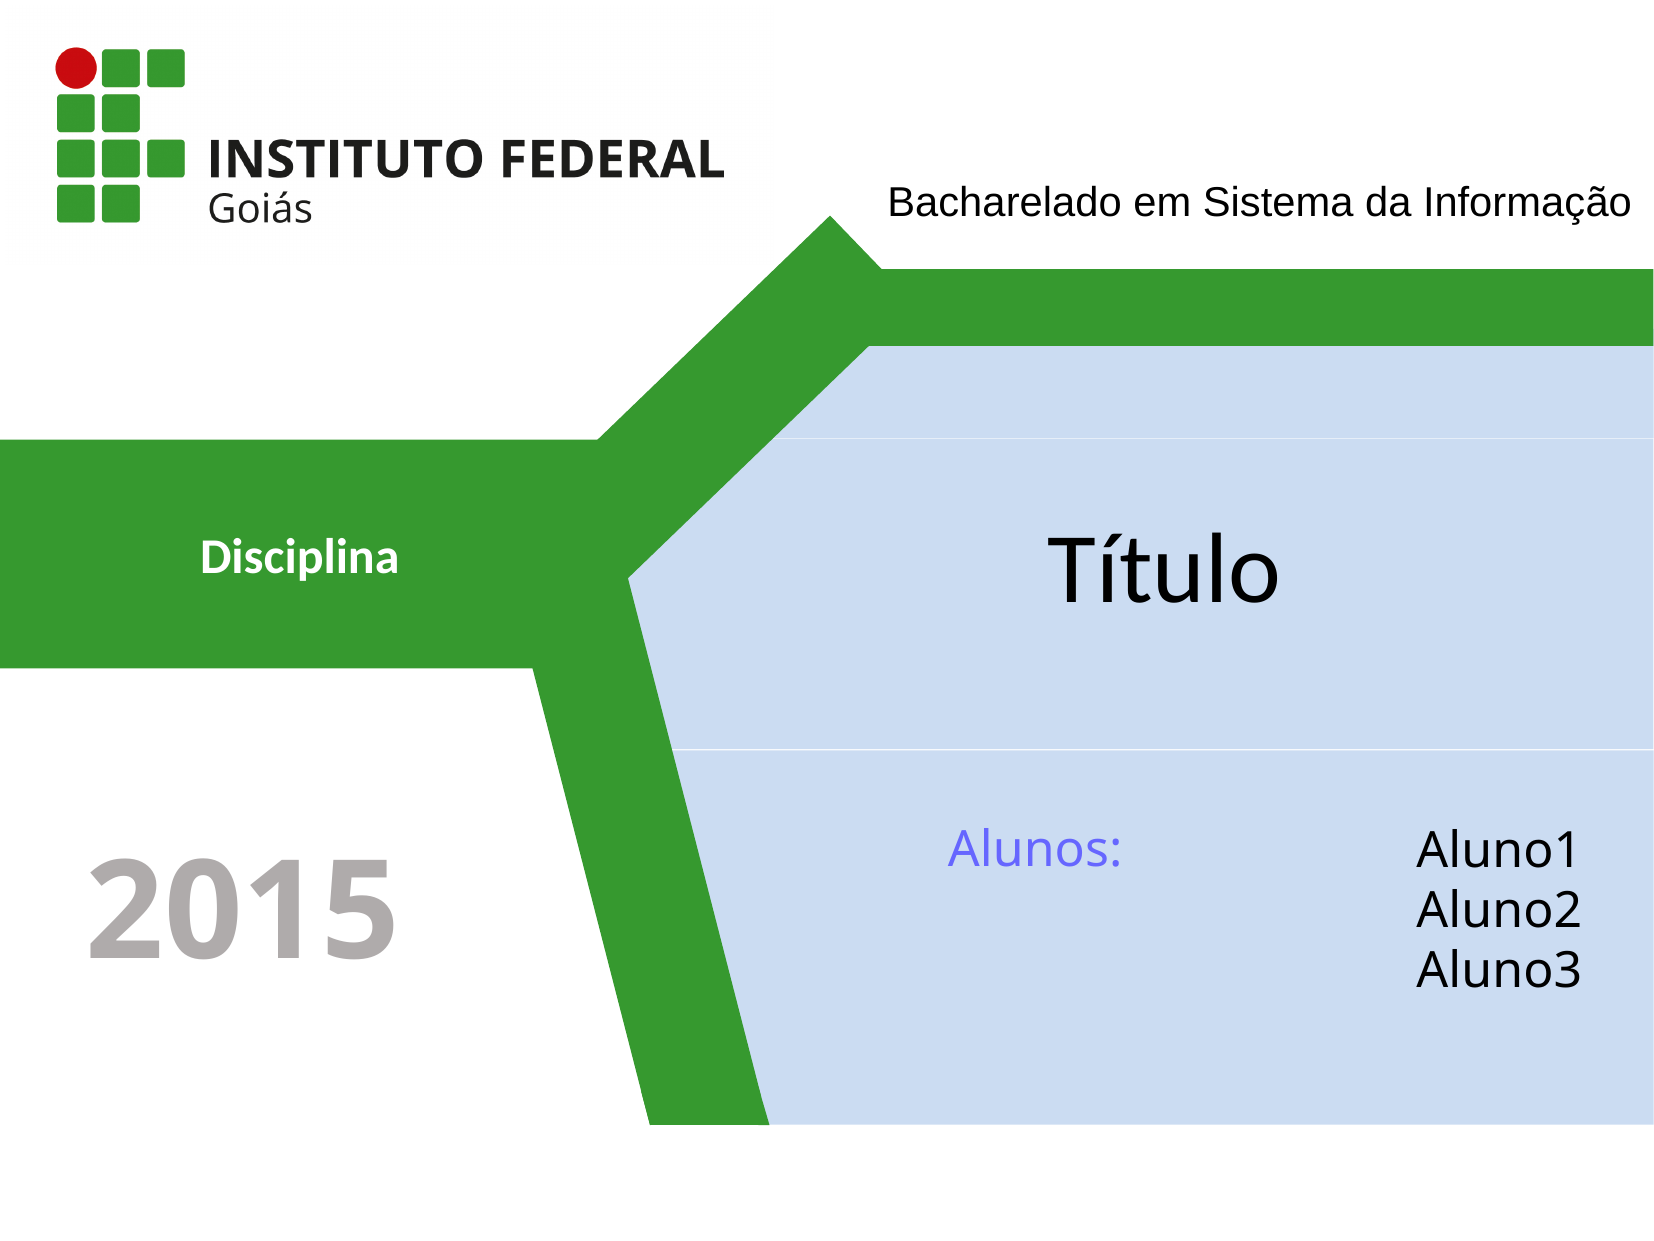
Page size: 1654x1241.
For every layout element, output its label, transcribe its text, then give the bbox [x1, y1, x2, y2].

text_box Alunos: [933, 809, 1148, 884]
picture [5, 5, 774, 265]
text_box 2015 [70, 813, 483, 993]
text_box [500, 215, 1654, 1126]
text_box Aluno1 Aluno2 Aluno3 [1248, 810, 1598, 945]
text_box Disciplina [0, 439, 597, 669]
text_box Título [664, 495, 1654, 751]
text_box Bacharelado em Sistema da Informação [871, 165, 1648, 236]
